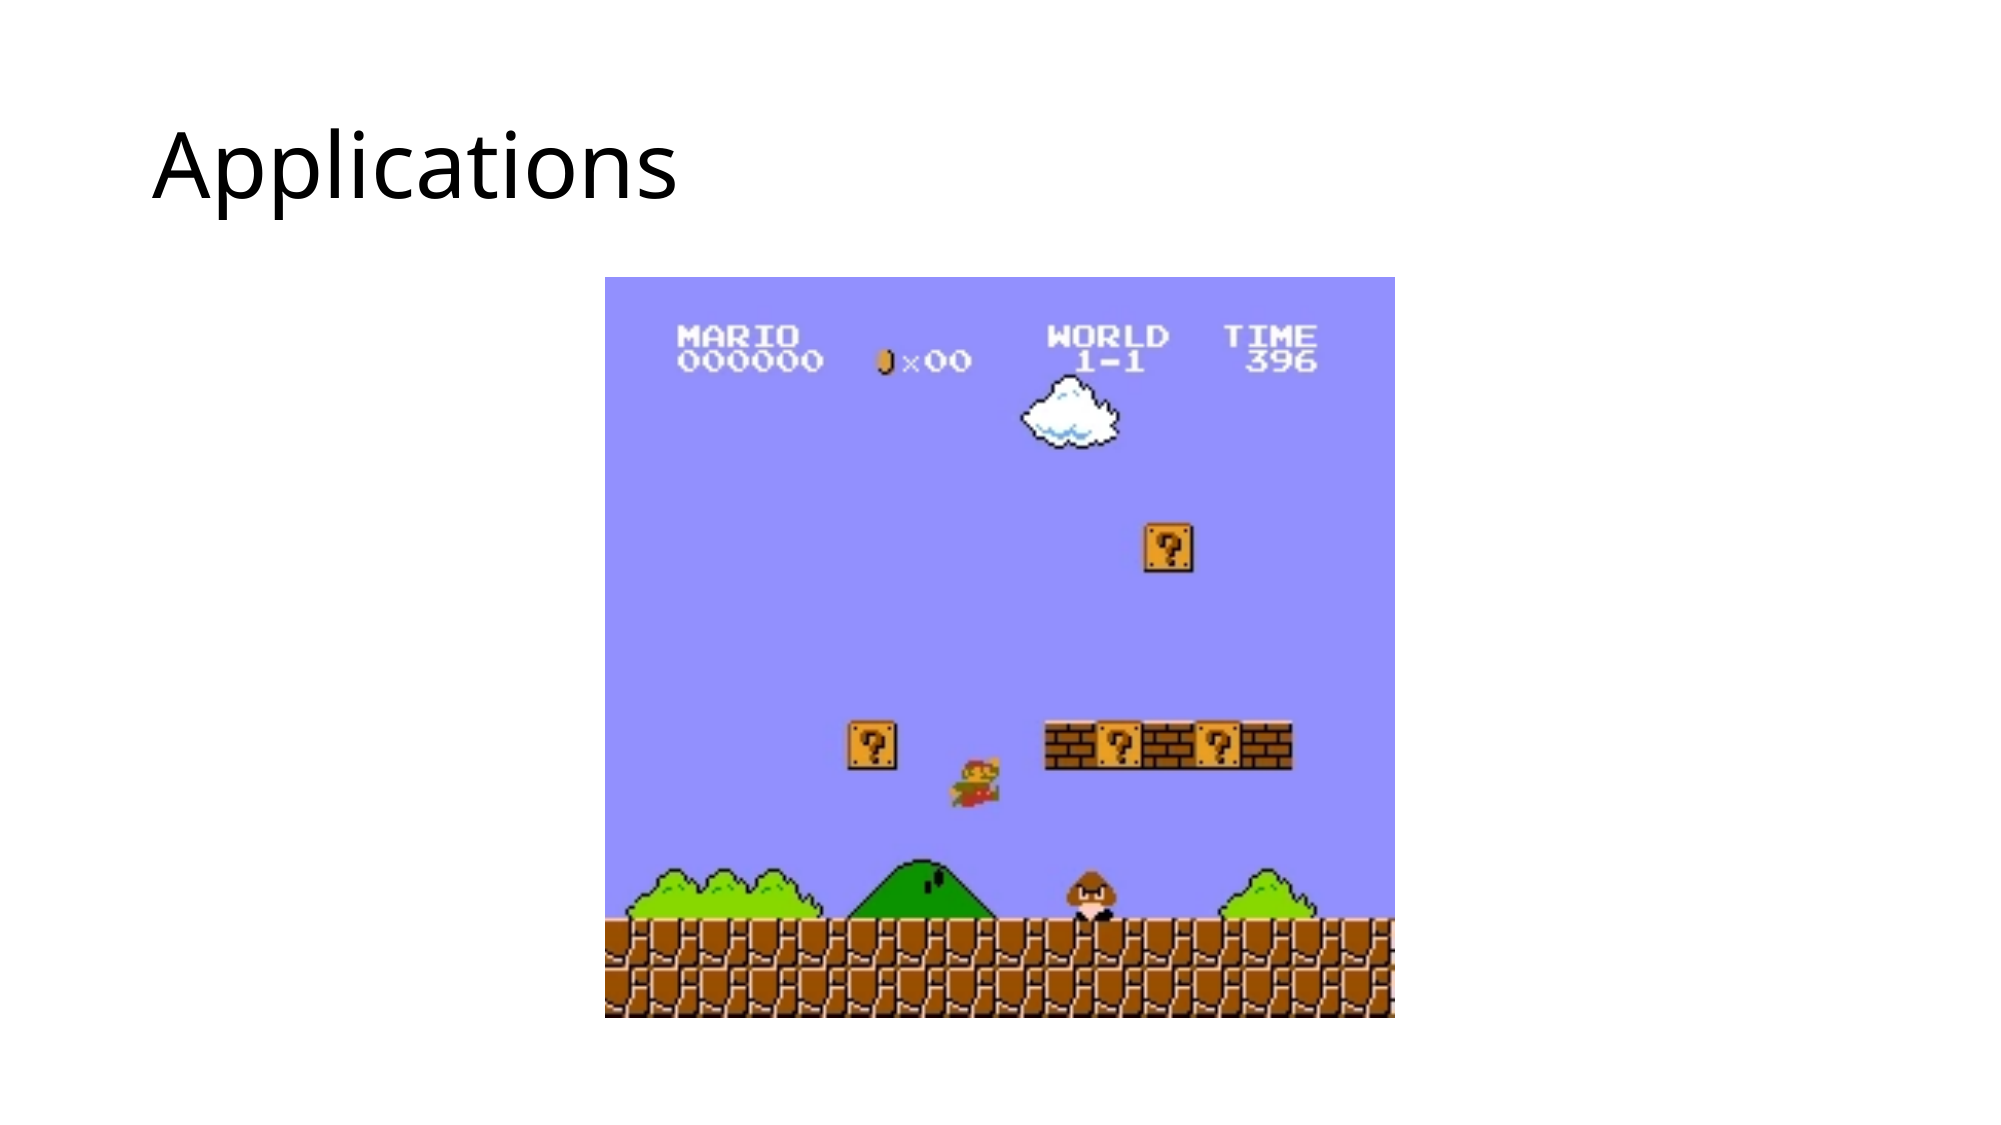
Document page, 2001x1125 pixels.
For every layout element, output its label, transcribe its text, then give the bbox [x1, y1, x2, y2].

title Applications [137, 59, 1863, 278]
picture [605, 277, 1395, 1018]
